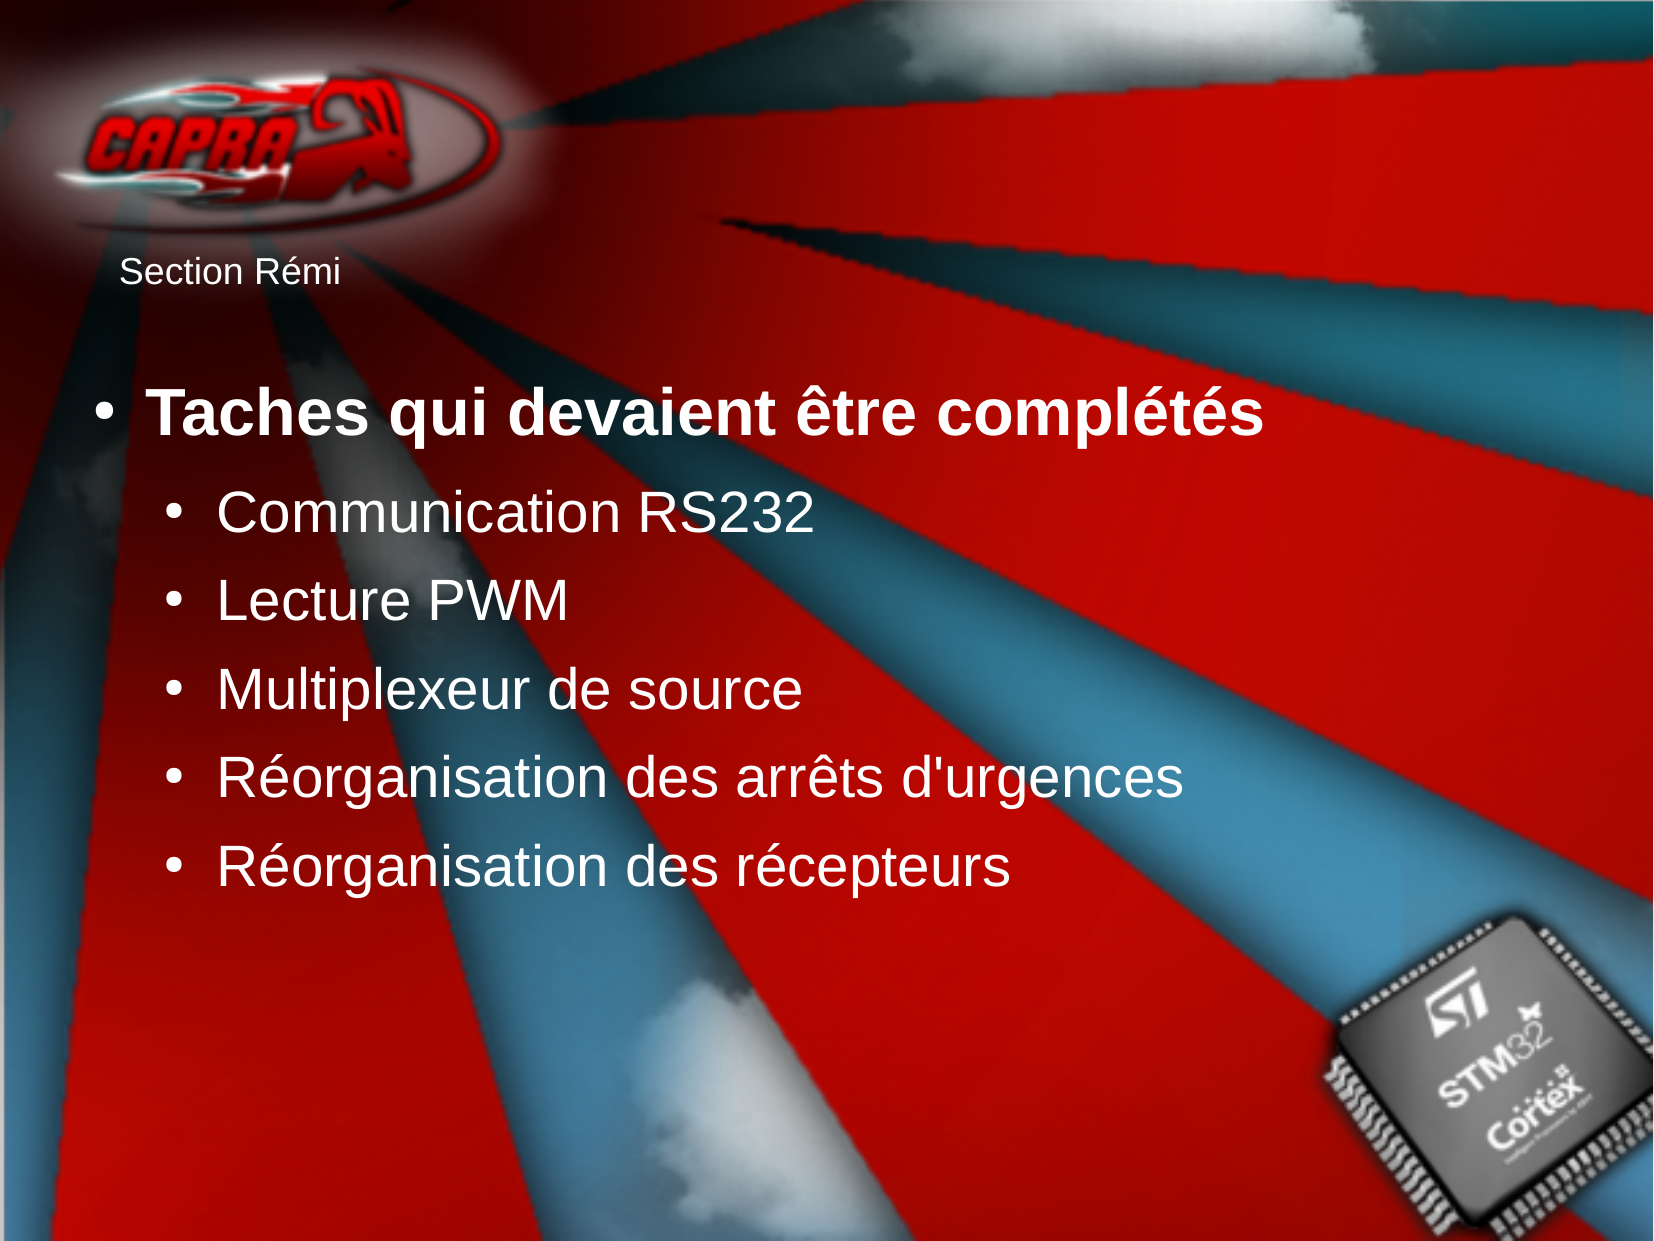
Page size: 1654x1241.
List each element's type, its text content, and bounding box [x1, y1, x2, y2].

text_box Section Rémi [104, 243, 357, 301]
list Taches qui devaient être complétés Communication RS232 Lecture PWM Multiplexeur de source Réorganisation des arrêts d'urgences Réorganisation des récepteurs [75, 375, 1563, 1179]
picture [0, 0, 1654, 1241]
